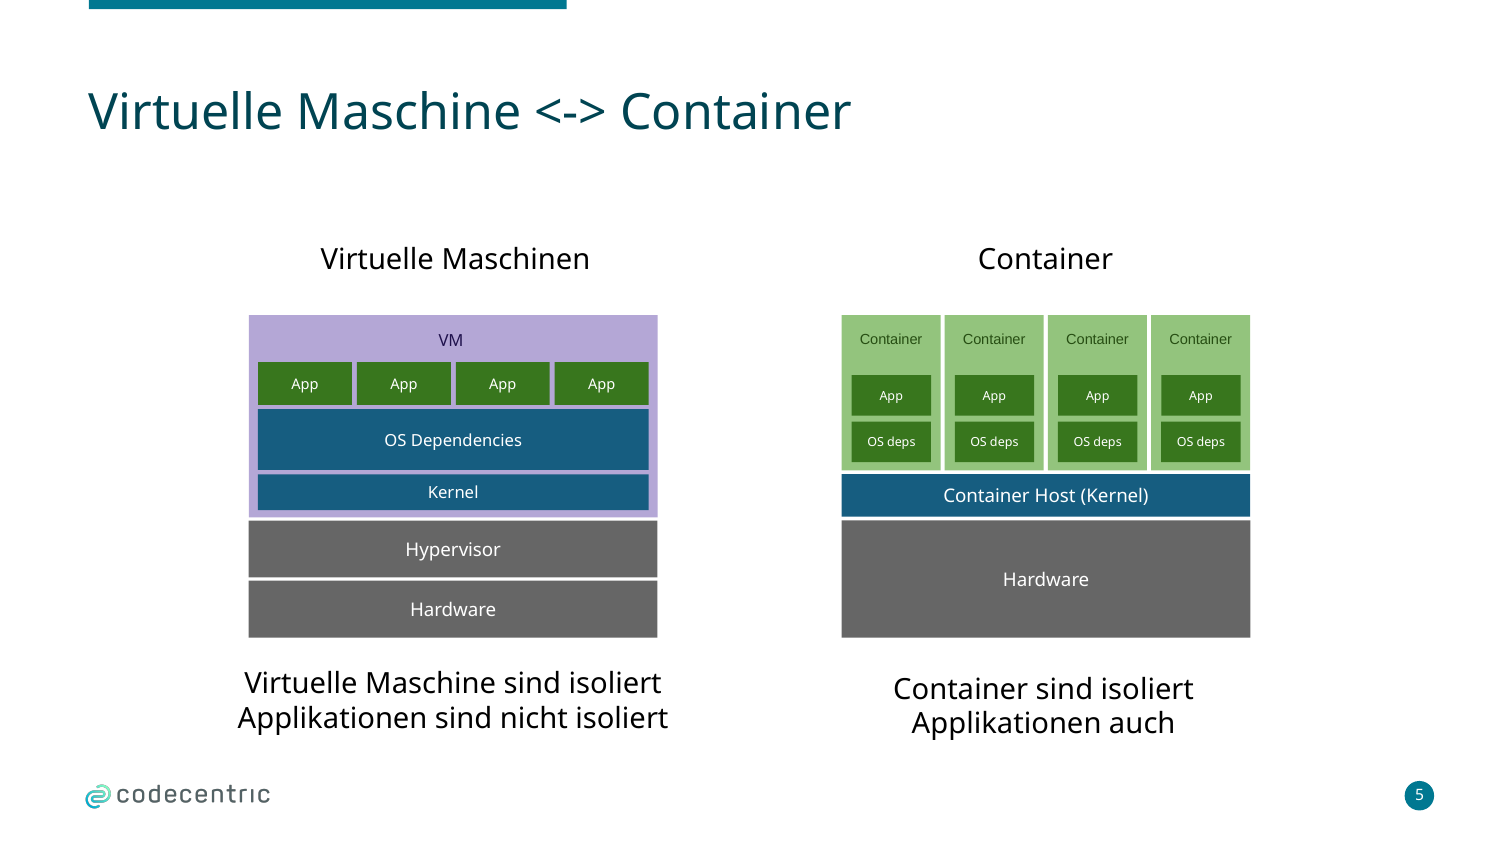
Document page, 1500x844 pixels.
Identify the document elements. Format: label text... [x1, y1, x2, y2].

text_box Hardware [248, 580, 658, 638]
text_box Container [899, 225, 1192, 283]
title Virtuelle Maschine <-> Container [88, 86, 1397, 152]
text_box OS deps [1161, 421, 1241, 463]
text_box App [954, 375, 1035, 416]
text_box VM [248, 315, 658, 518]
text_box Kernel [257, 474, 649, 511]
slide_number <number> [1396, 783, 1443, 808]
text_box App [851, 375, 932, 416]
text_box Hypervisor [248, 520, 658, 578]
text_box Hardware [841, 520, 1251, 638]
text_box App [356, 362, 451, 405]
text_box OS Dependencies [257, 409, 649, 470]
text_box Container [841, 315, 941, 471]
text_box Virtuelle Maschinen [291, 225, 620, 283]
text_box Container sind isoliert Applikationen auch [813, 654, 1274, 727]
text_box App [1058, 375, 1138, 416]
text_box Container [1151, 315, 1251, 471]
text_box App [455, 362, 550, 405]
text_box Container Host (Kernel) [841, 474, 1251, 517]
text_box App [258, 362, 352, 405]
text_box Container [1047, 315, 1147, 471]
text_box OS deps [954, 421, 1035, 463]
text_box App [554, 362, 649, 405]
text_box OS deps [851, 421, 931, 463]
text_box Virtuelle Maschine sind isoliert Applikationen sind nicht isoliert [171, 648, 735, 721]
text_box OS deps [1057, 421, 1138, 463]
text_box Container [944, 315, 1044, 471]
text_box App [1161, 375, 1241, 416]
picture [65, 763, 289, 828]
